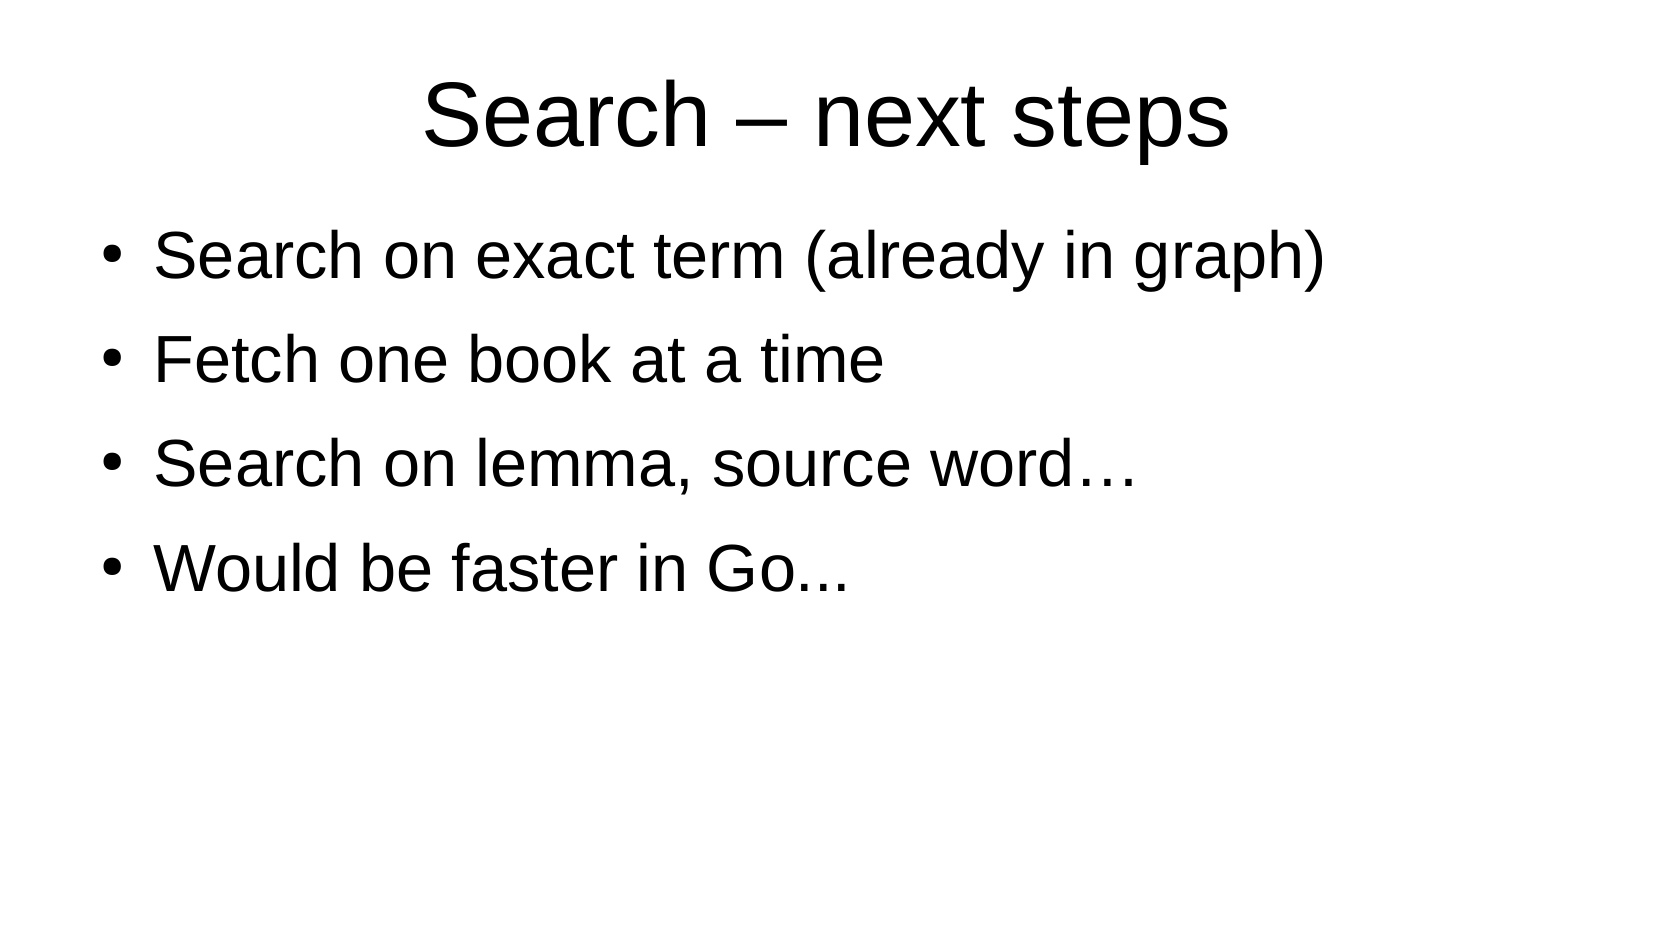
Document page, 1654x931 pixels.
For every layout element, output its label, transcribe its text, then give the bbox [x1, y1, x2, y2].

list Search on exact term (already in graph) Fetch one book at a time Search on lemma, source word… Would be faster in Go... [82, 217, 1571, 758]
title Search – next steps [82, 37, 1571, 193]
